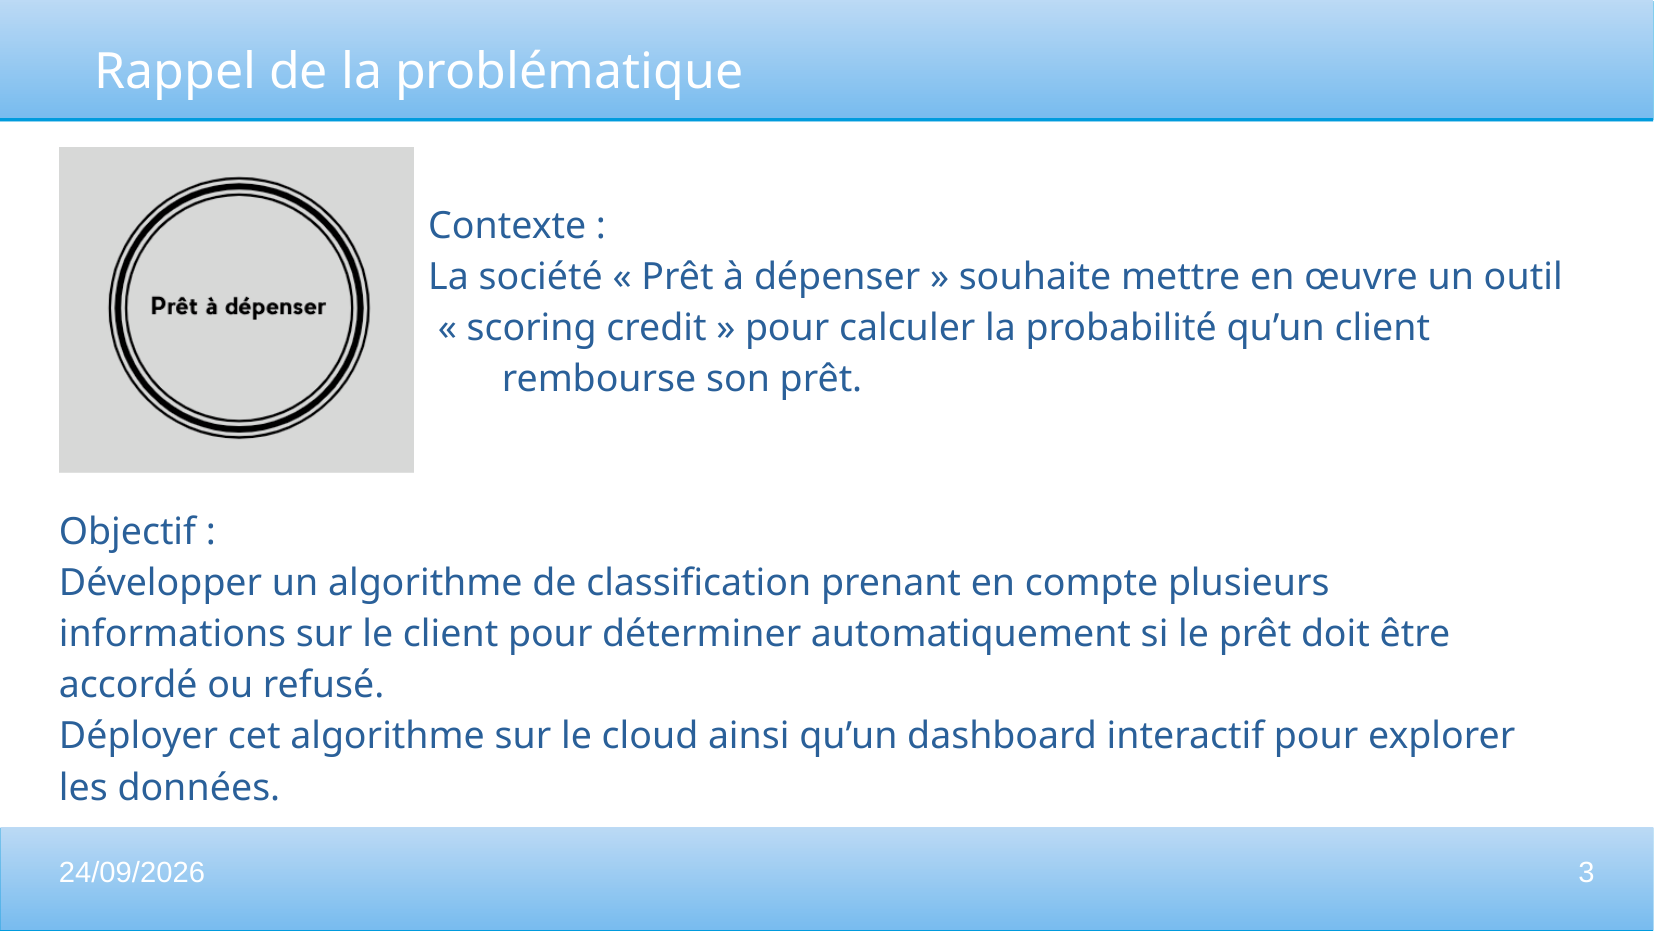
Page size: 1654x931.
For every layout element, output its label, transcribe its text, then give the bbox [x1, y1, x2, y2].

picture [59, 147, 414, 475]
title Rappel de la problématique [59, 29, 1595, 108]
title Contexte : La société « Prêt à dépenser » souhaite mettre en œuvre un outil de « scoring credit » pour calculer la probabilité qu’un client rembourse son prêt. Objectif : Développer un algorithme de classification prenant en compte plusieurs informations sur le client pour déterminer automatiquement si le prêt doit être accordé ou refusé. Déployer cet algorithme sur le cloud ainsi qu’un dashboard interactif pour explorer les données. [59, 147, 1565, 798]
